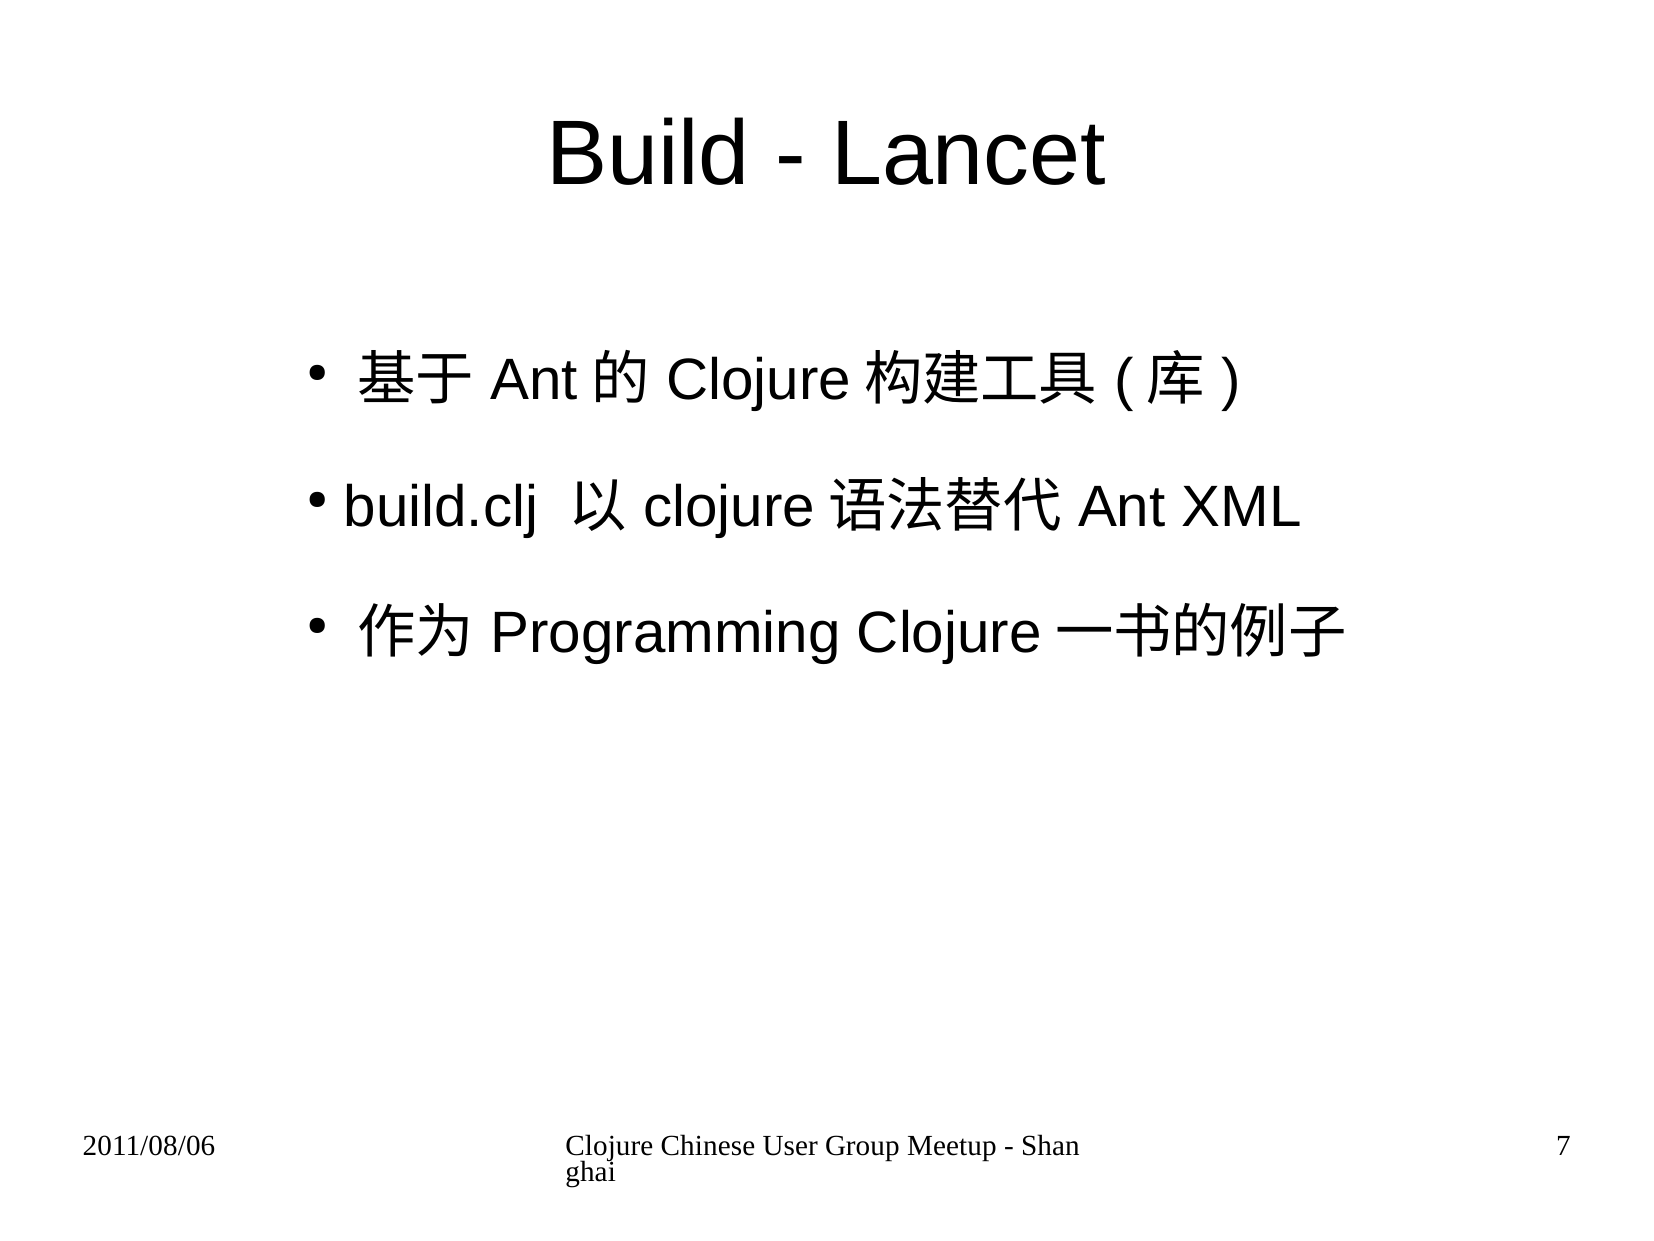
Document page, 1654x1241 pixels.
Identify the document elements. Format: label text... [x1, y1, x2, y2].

title Build - Lancet [82, 49, 1571, 257]
subtitle 基于Ant的Clojure构建工具(库) build.clj 以clojure语法替代Ant XML 作为Programming Clojure一书的例子 [82, 290, 1571, 1109]
